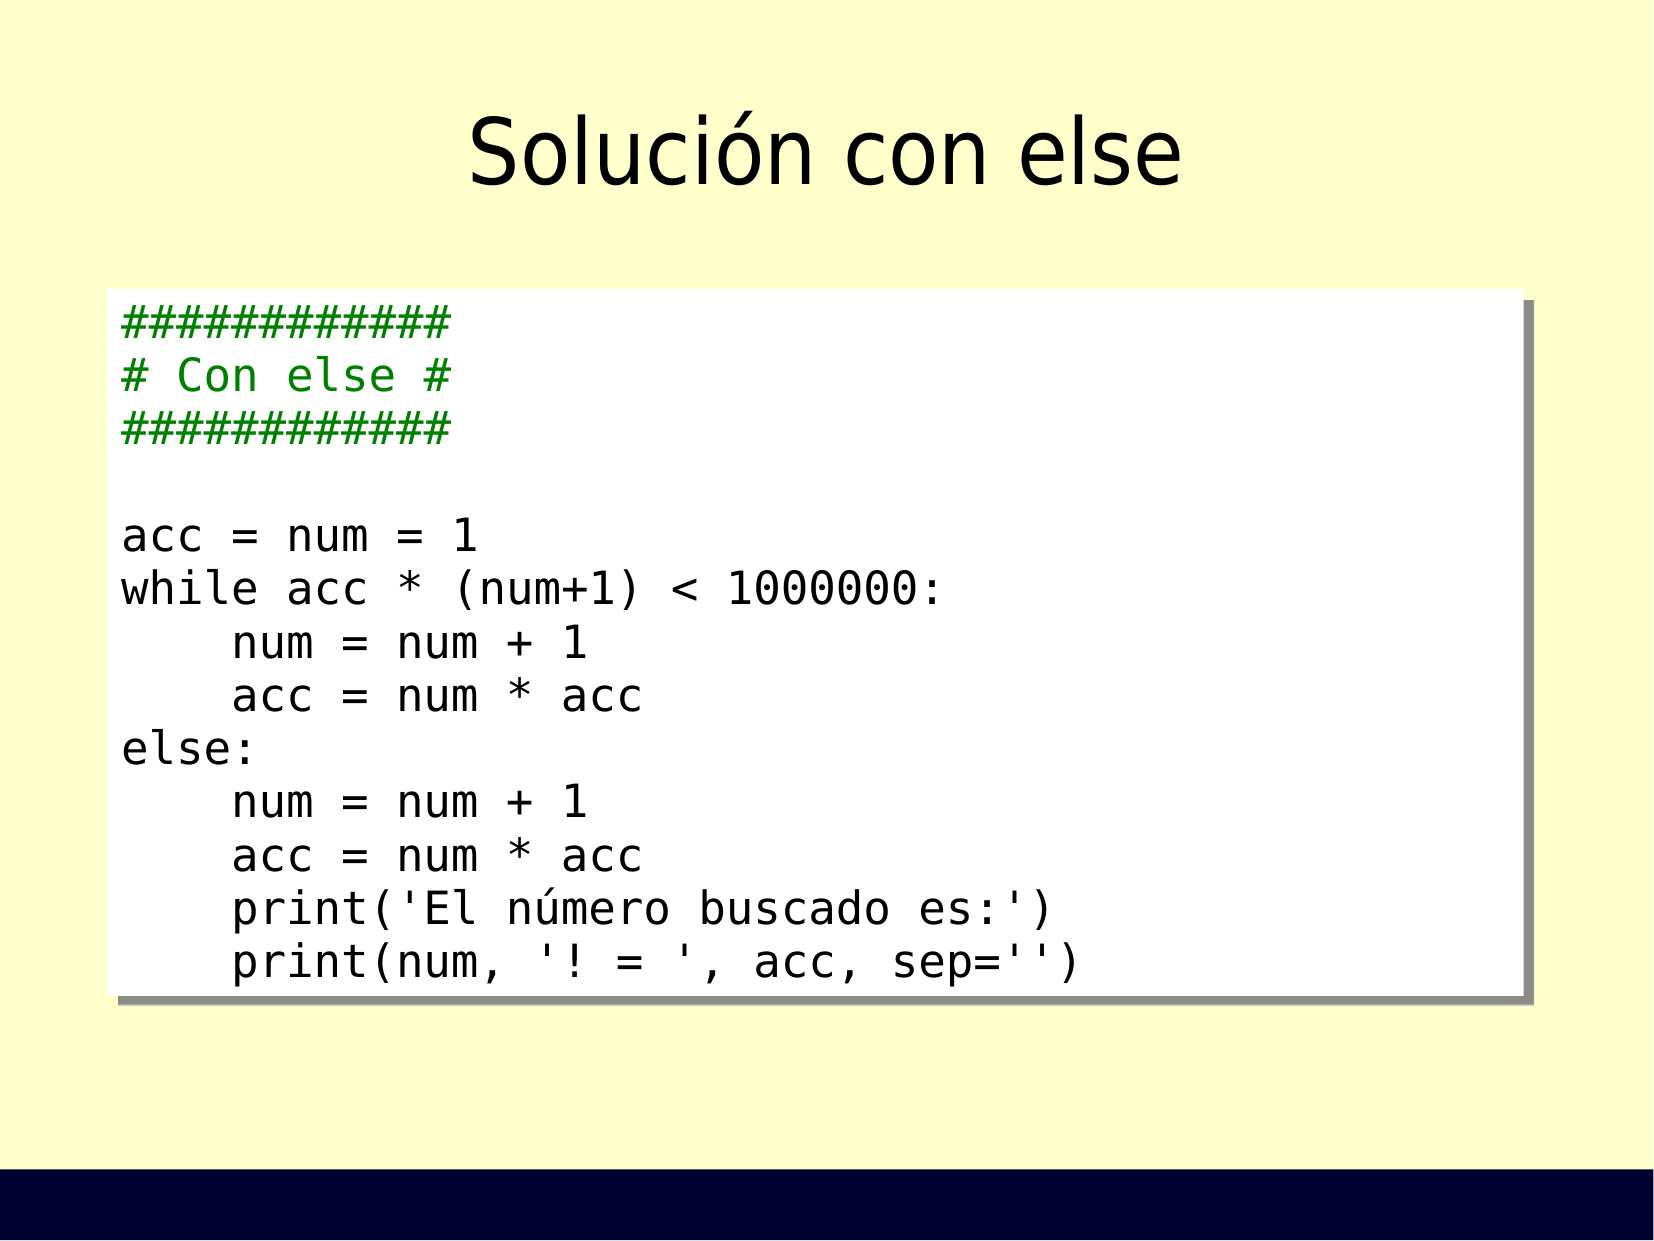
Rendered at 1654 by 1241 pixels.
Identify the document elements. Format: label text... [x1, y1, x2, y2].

title Solución con else [82, 49, 1571, 257]
text_box ############ # Con else # ############ acc = num = 1 while acc * (num+1) < 1000000: num = num + 1 acc = num * acc else: num = num + 1 acc = num * acc print('El número buscado es:') print(num, '! = ', acc, sep='') [106, 288, 1524, 996]
